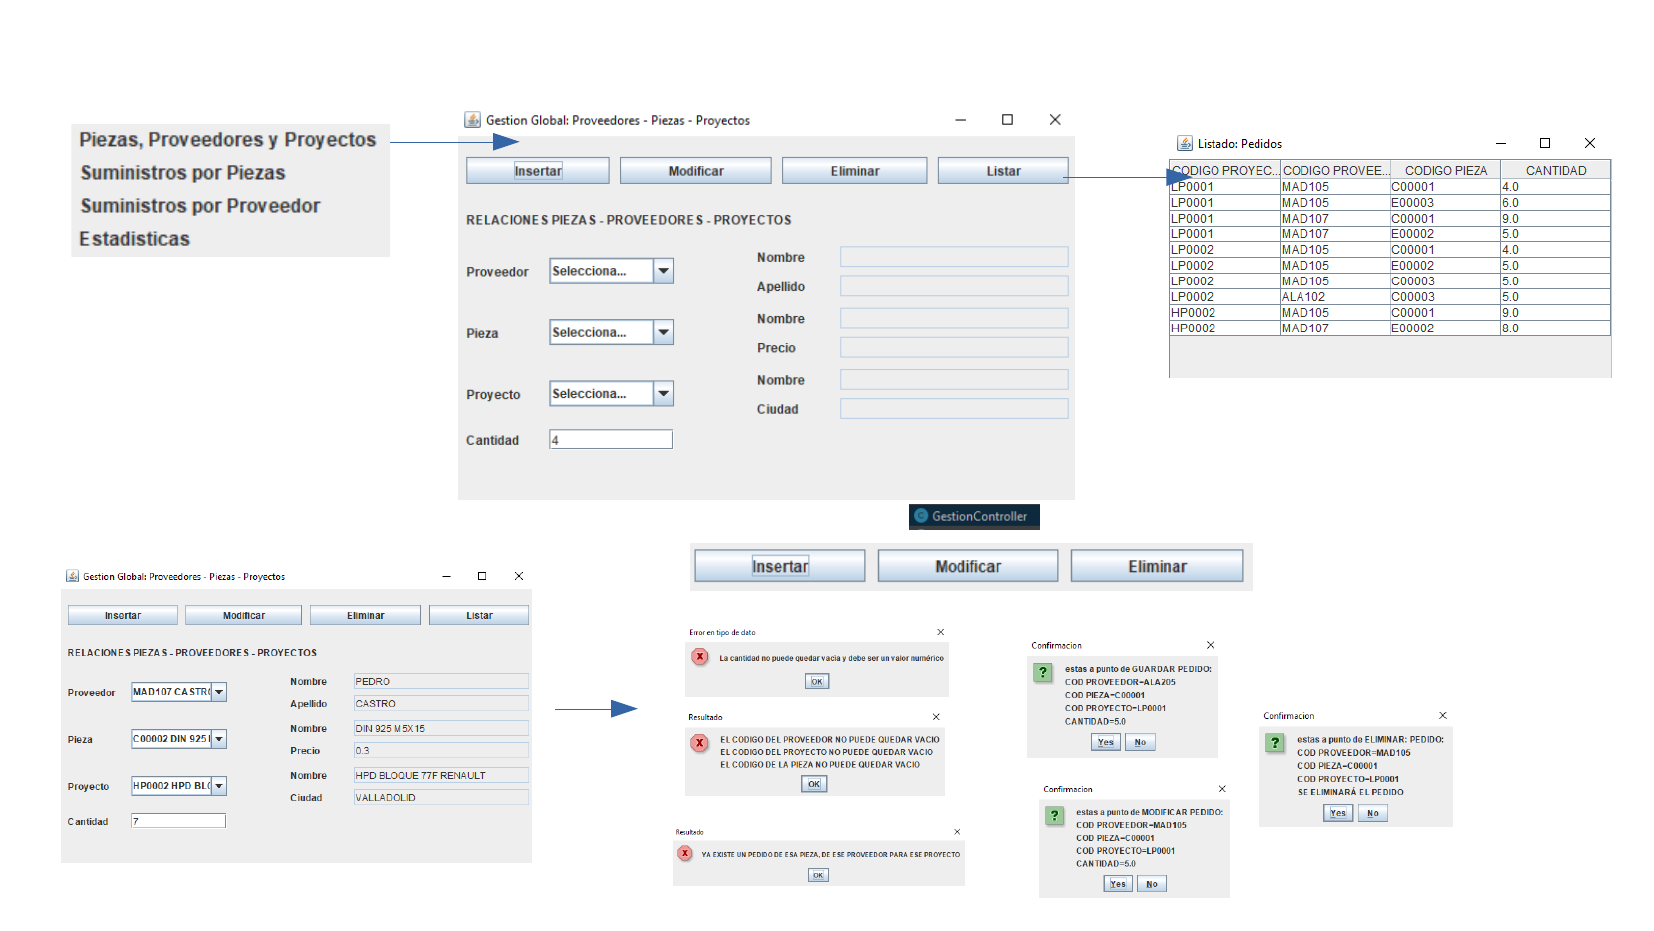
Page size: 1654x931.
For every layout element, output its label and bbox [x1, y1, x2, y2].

picture [685, 708, 945, 796]
picture [690, 543, 1253, 591]
picture [1169, 129, 1612, 378]
picture [70, 124, 391, 257]
picture [909, 504, 1040, 530]
picture [673, 826, 965, 886]
picture [1039, 779, 1230, 898]
picture [61, 566, 532, 863]
picture [685, 623, 949, 697]
picture [1027, 637, 1218, 758]
picture [458, 106, 1075, 500]
picture [1259, 708, 1453, 827]
